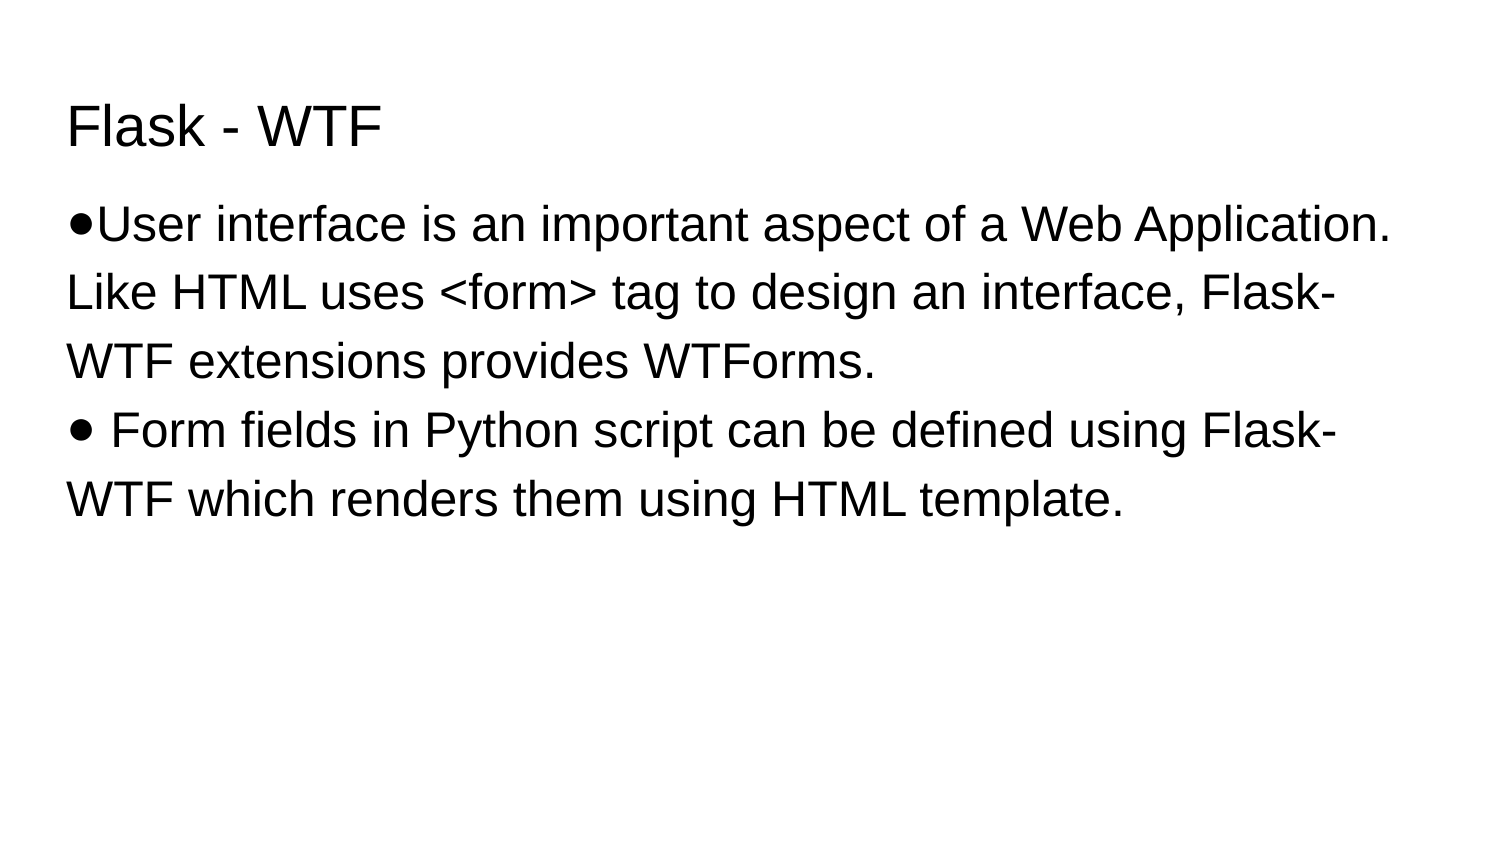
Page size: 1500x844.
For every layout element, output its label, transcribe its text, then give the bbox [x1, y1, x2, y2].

list User interface is an important aspect of a Web Application. Like HTML uses <form> tag to design an interface, Flask-WTF extensions provides WTForms. Form fields in Python script can be defined using Flask-WTF which renders them using HTML template. [51, 166, 1449, 728]
title Flask - WTF [51, 72, 1449, 166]
